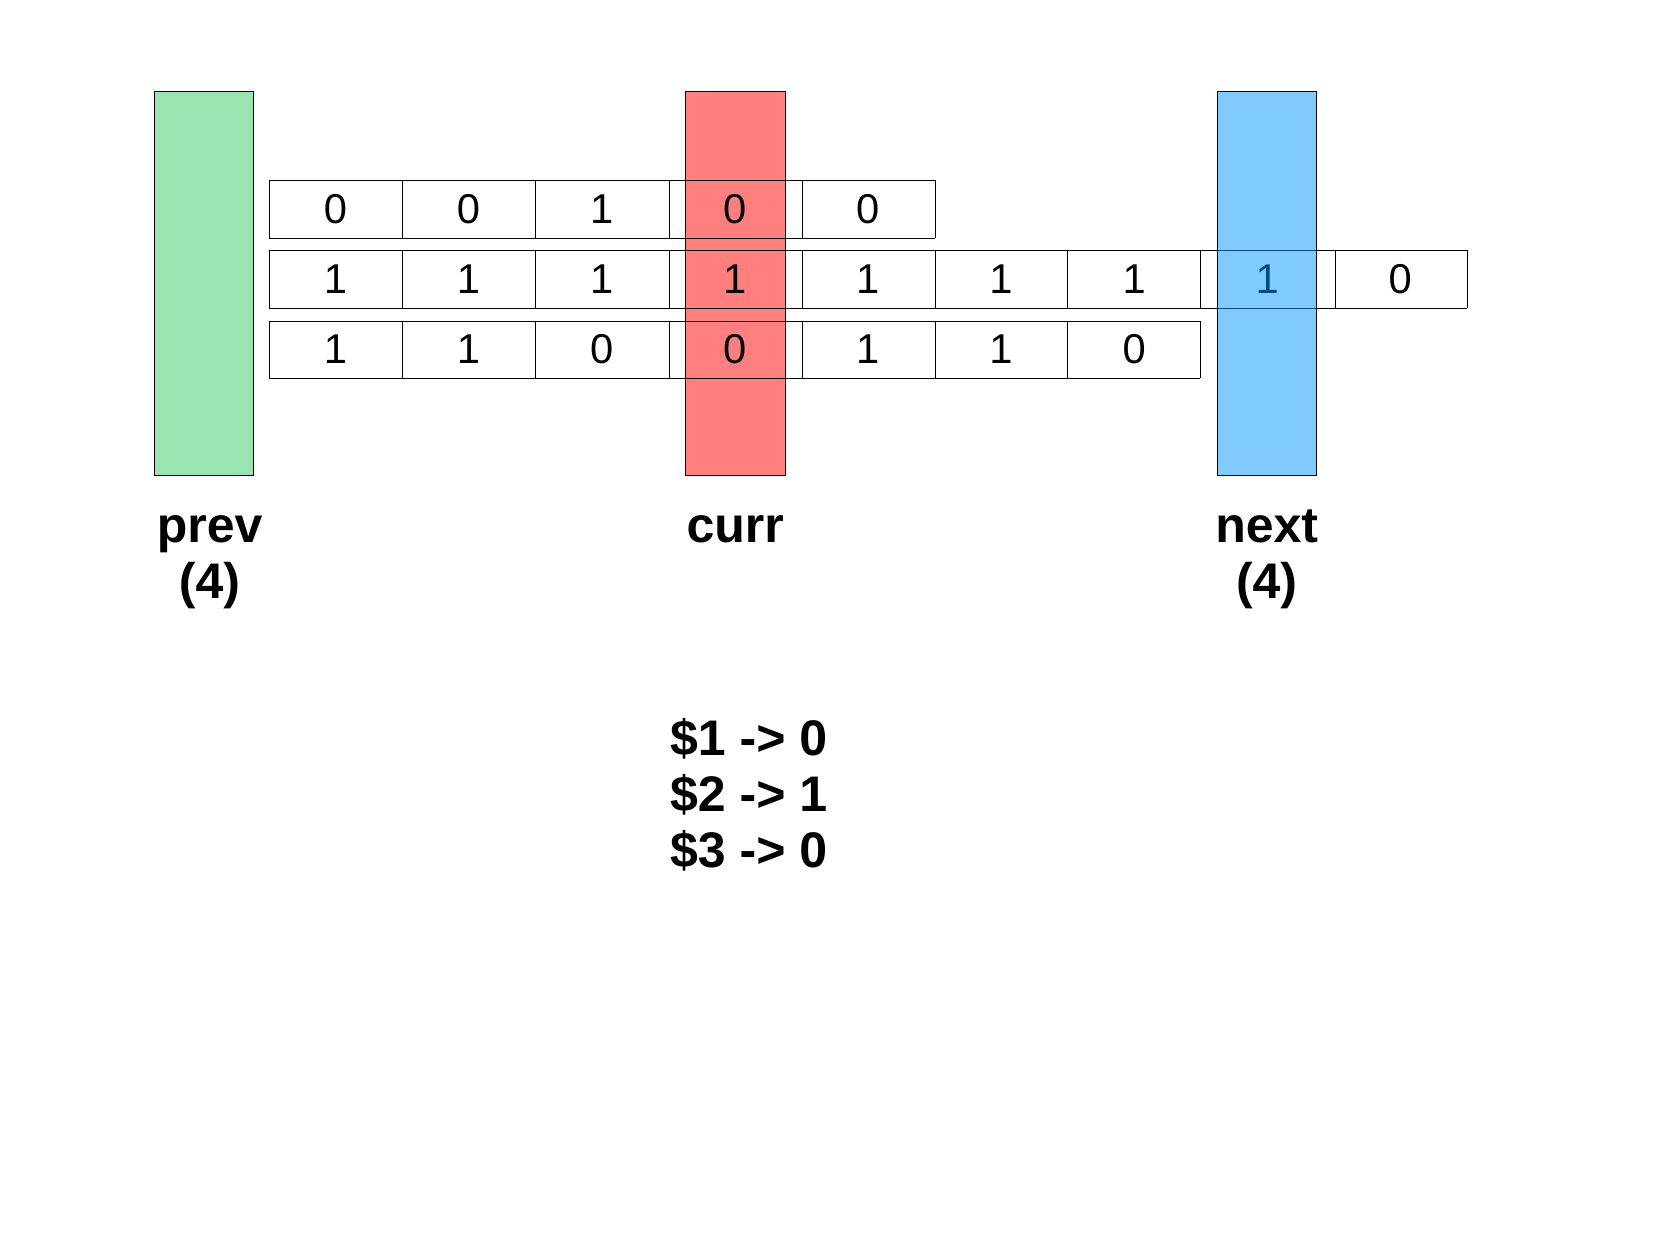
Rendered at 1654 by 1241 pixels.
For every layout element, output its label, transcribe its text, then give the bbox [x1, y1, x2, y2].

text_box [154, 91, 254, 476]
text_box [685, 91, 786, 180]
text_box [1217, 91, 1317, 476]
text_box $1 -> 0 $2 -> 1 $3 -> 0 [655, 702, 922, 912]
chart [268, 180, 1470, 557]
text_box next(4) [1192, 490, 1341, 635]
text_box prev(4) [135, 490, 284, 635]
text_box curr [661, 490, 810, 570]
